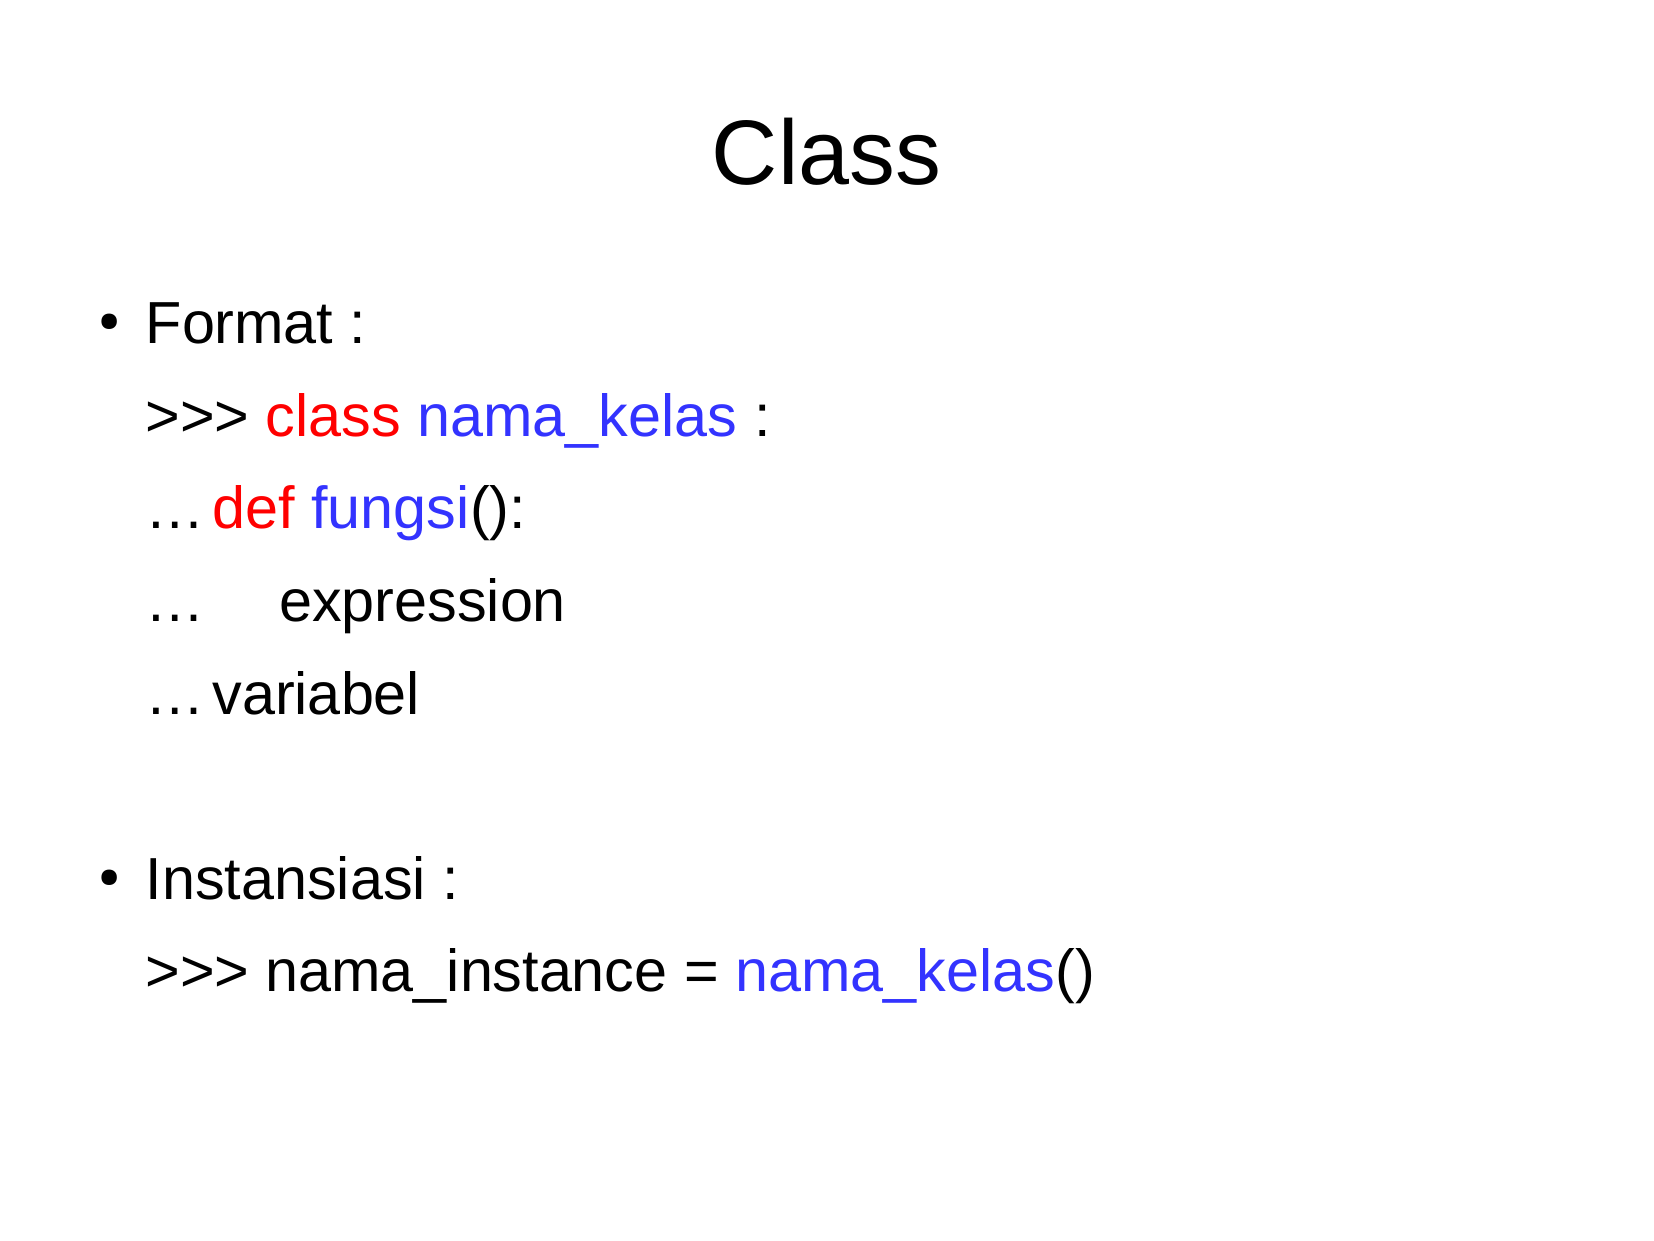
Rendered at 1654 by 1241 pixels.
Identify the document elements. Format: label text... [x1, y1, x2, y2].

title Class [82, 49, 1571, 257]
list Format : >>> class nama_kelas : … def fungsi(): … expression … variabel Instansiasi : >>> nama_instance = nama_kelas() [82, 290, 1571, 1010]
